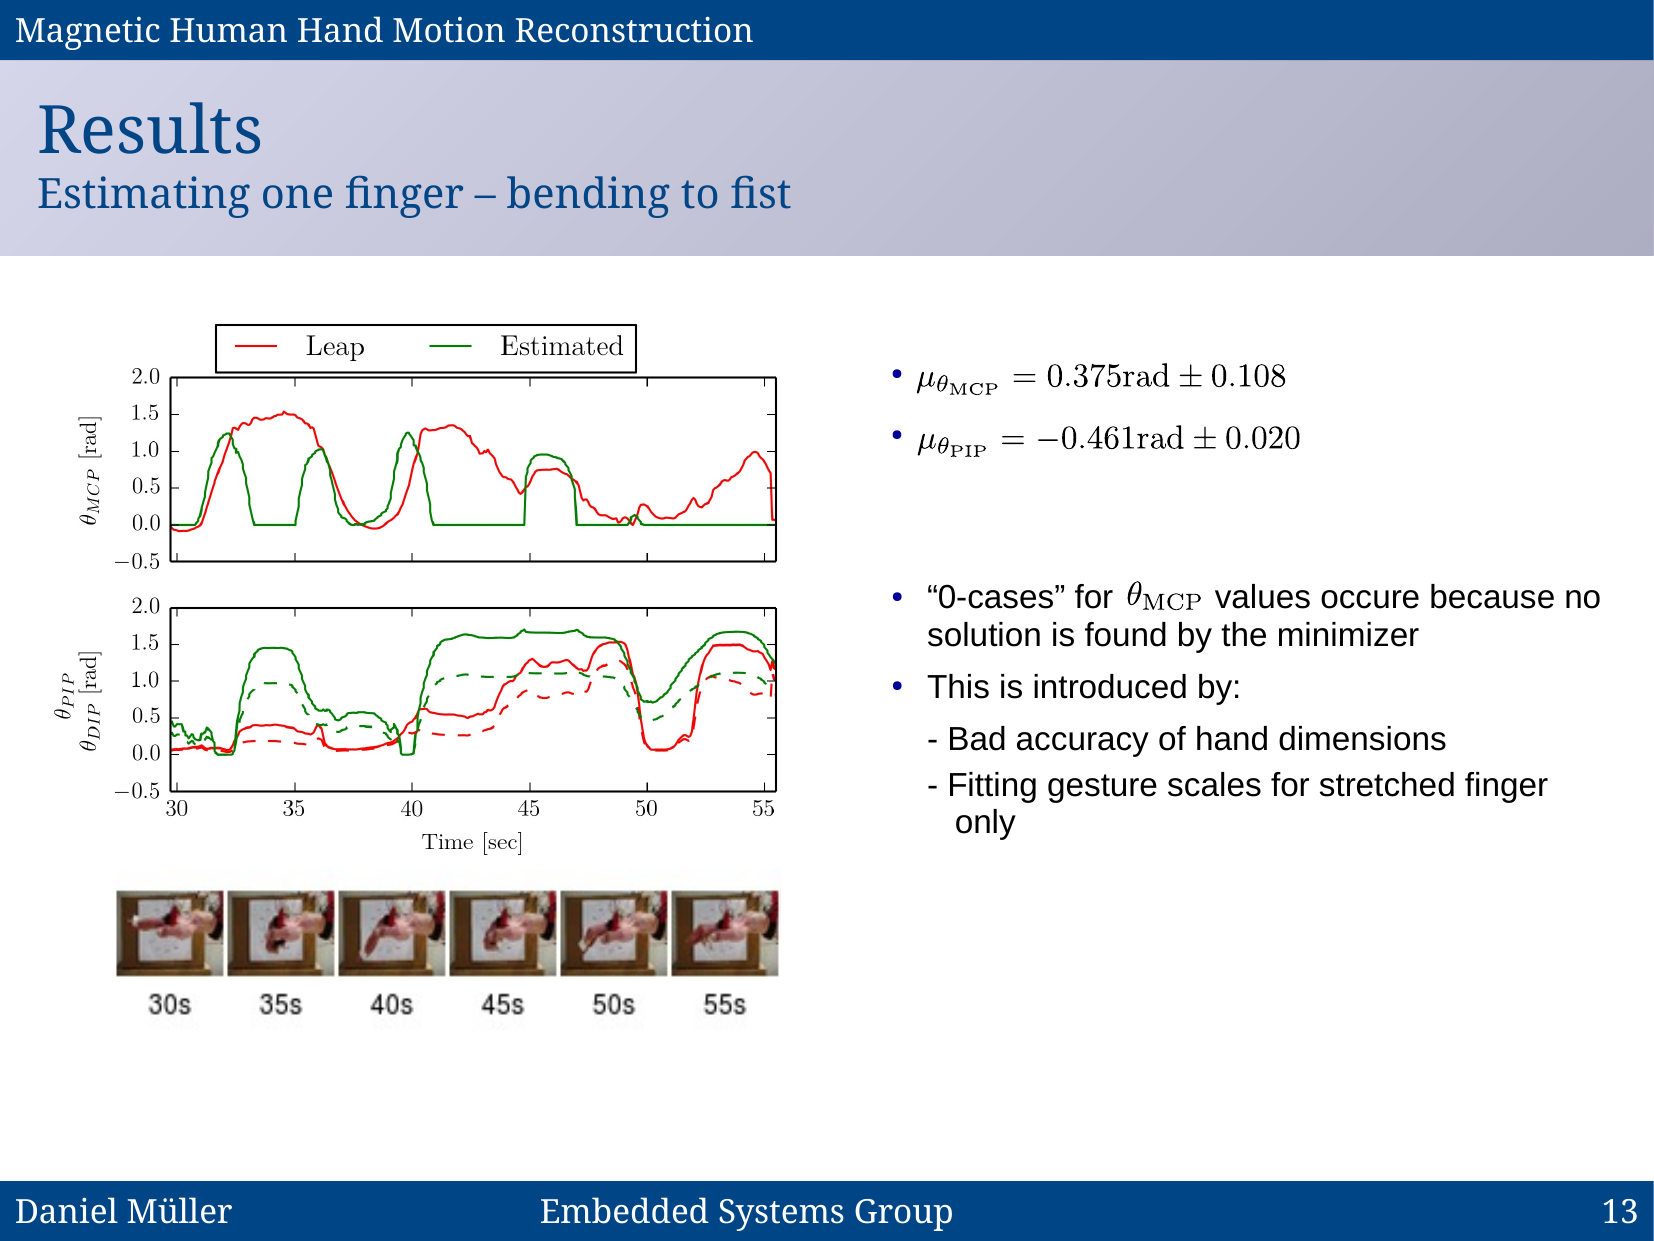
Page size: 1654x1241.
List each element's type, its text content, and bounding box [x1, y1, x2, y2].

title Results Estimating one finger – bending to fist [37, 47, 1411, 256]
text_box [876, 349, 1443, 497]
picture [40, 319, 791, 1036]
text_box [1126, 581, 1203, 611]
text_box “0-cases” for values occure because no solution is found by the minimizer This is introduced by: - Bad accuracy of hand dimensions - Fitting gesture scales for stretched finger only [876, 571, 1618, 851]
